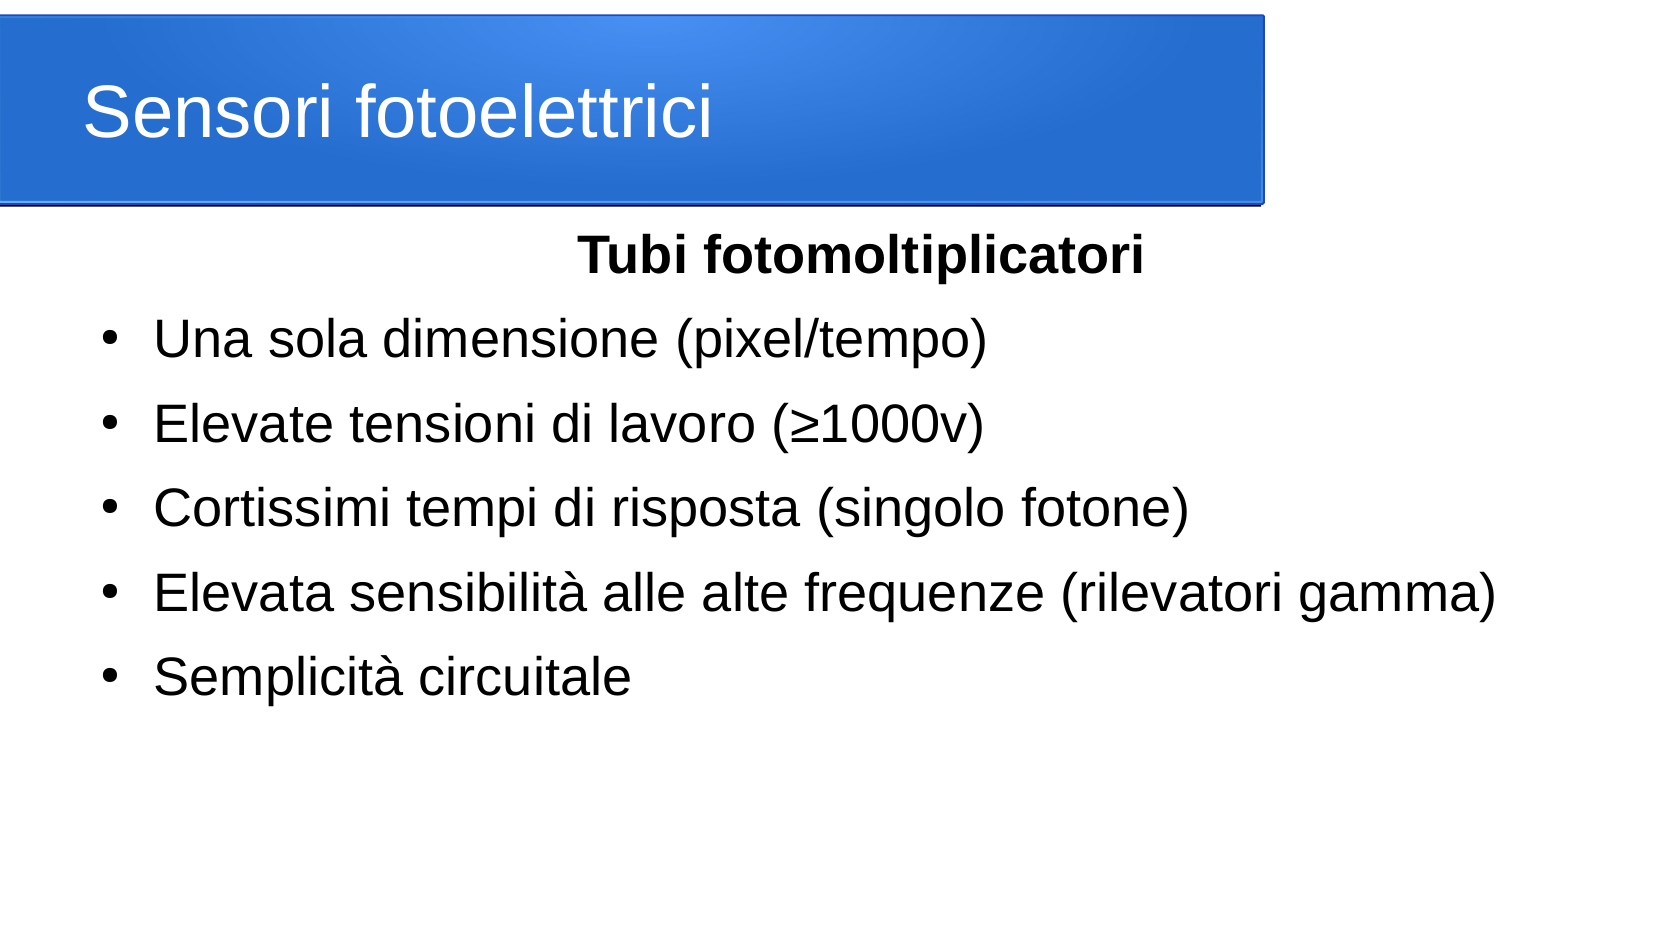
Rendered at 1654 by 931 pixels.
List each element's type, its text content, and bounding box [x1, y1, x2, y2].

title Sensori fotoelettrici [82, 35, 1235, 189]
list Tubi fotomoltiplicatori Una sola dimensione (pixel/tempo) Elevate tensioni di lavoro (≥1000v) Cortissimi tempi di risposta (singolo fotone) Elevata sensibilità alle alte frequenze (rilevatori gamma) Semplicità circuitale [82, 224, 1571, 764]
